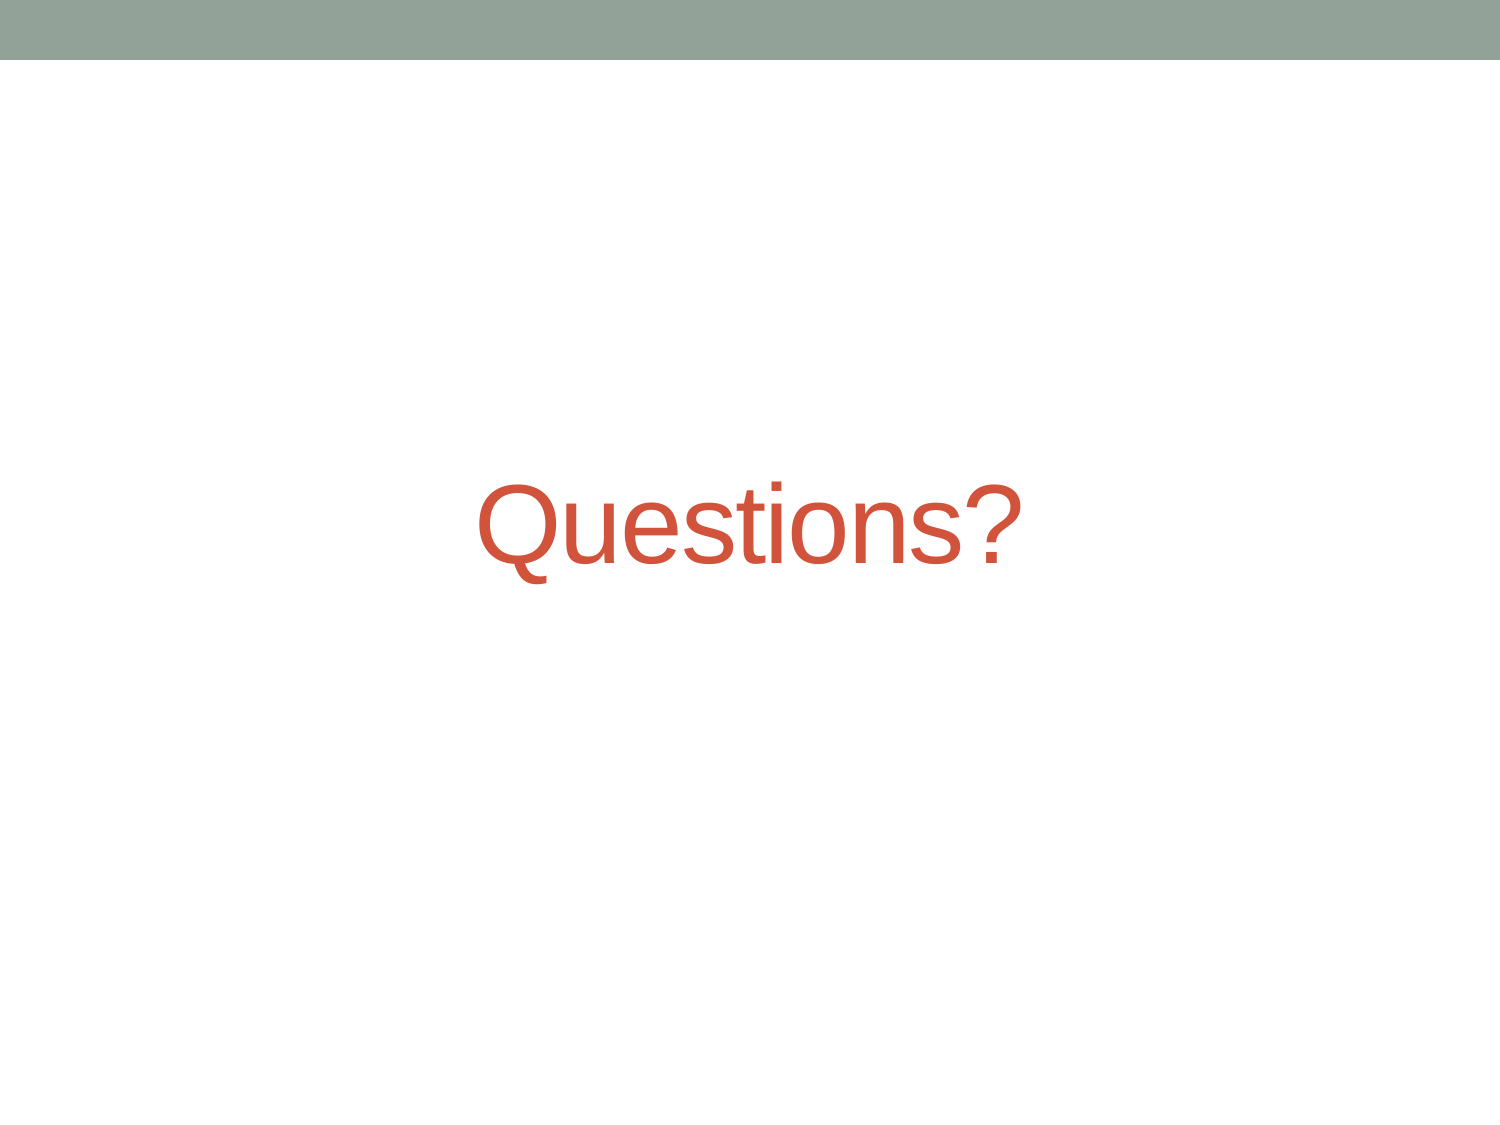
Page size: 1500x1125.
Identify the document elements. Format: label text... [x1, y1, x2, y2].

title Questions? [75, 425, 1425, 613]
